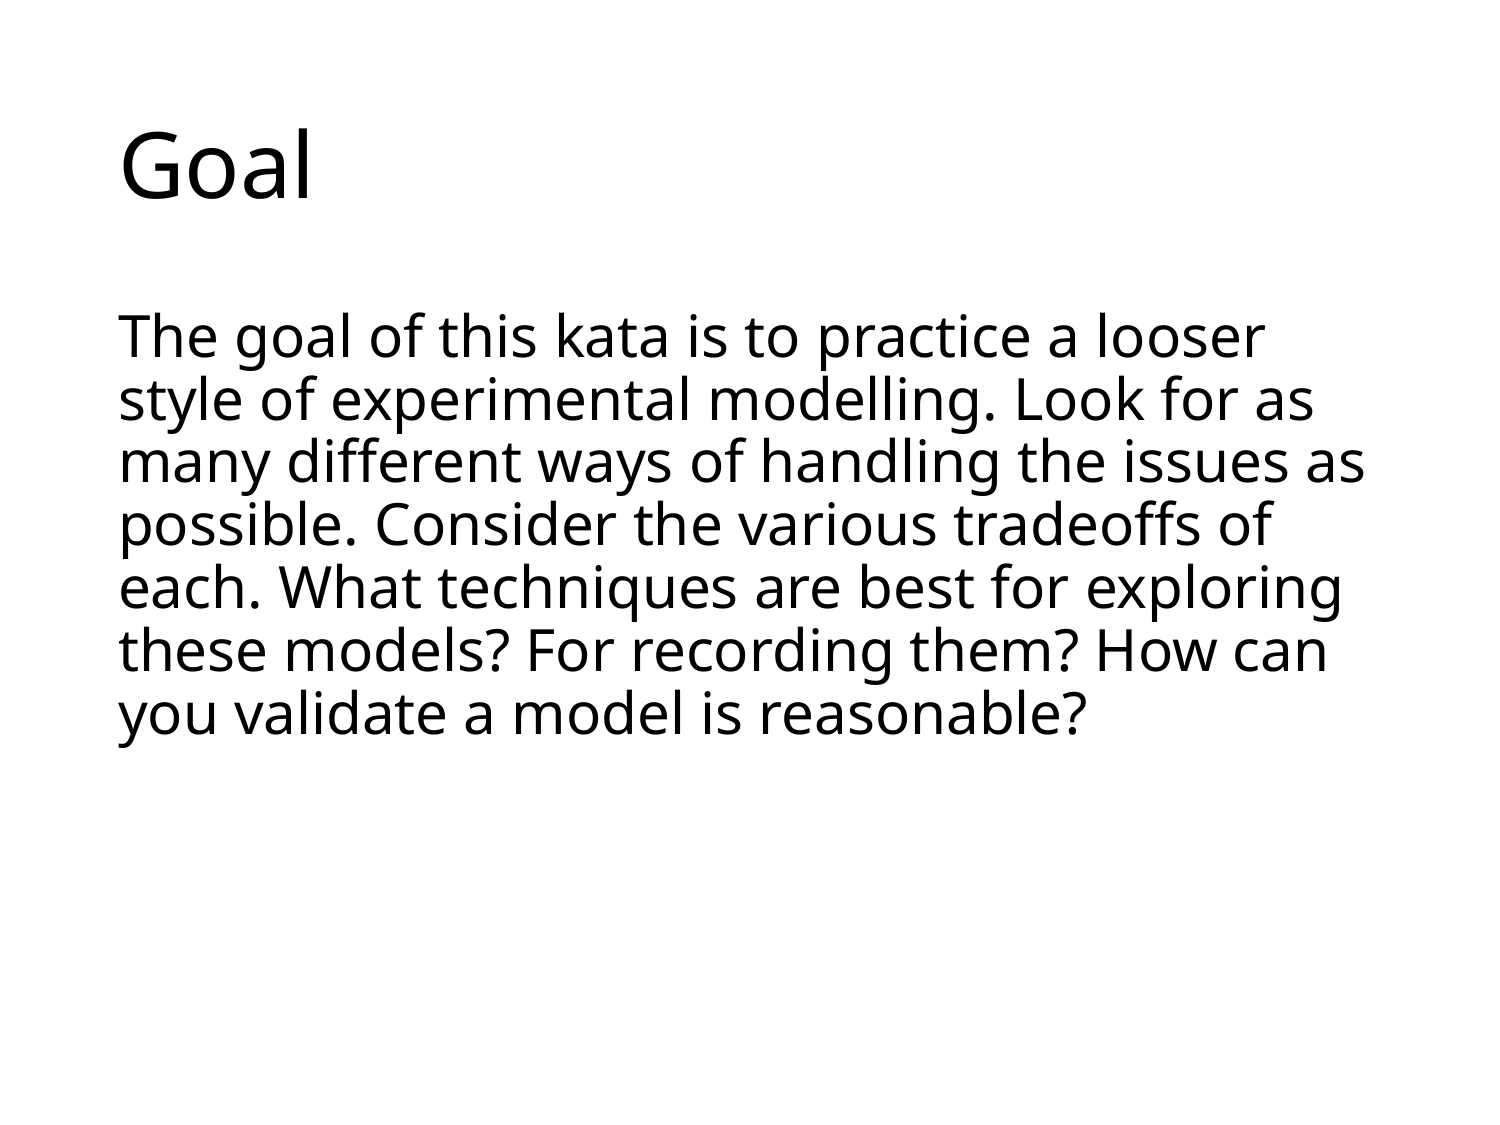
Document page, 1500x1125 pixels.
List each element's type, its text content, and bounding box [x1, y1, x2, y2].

list The goal of this kata is to practice a looser style of experimental modelling. Look for as many different ways of handling the issues as possible. Consider the various tradeoffs of each. What techniques are best for exploring these models? For recording them? How can you validate a model is reasonable? [103, 299, 1397, 1014]
title Goal [103, 59, 1397, 278]
